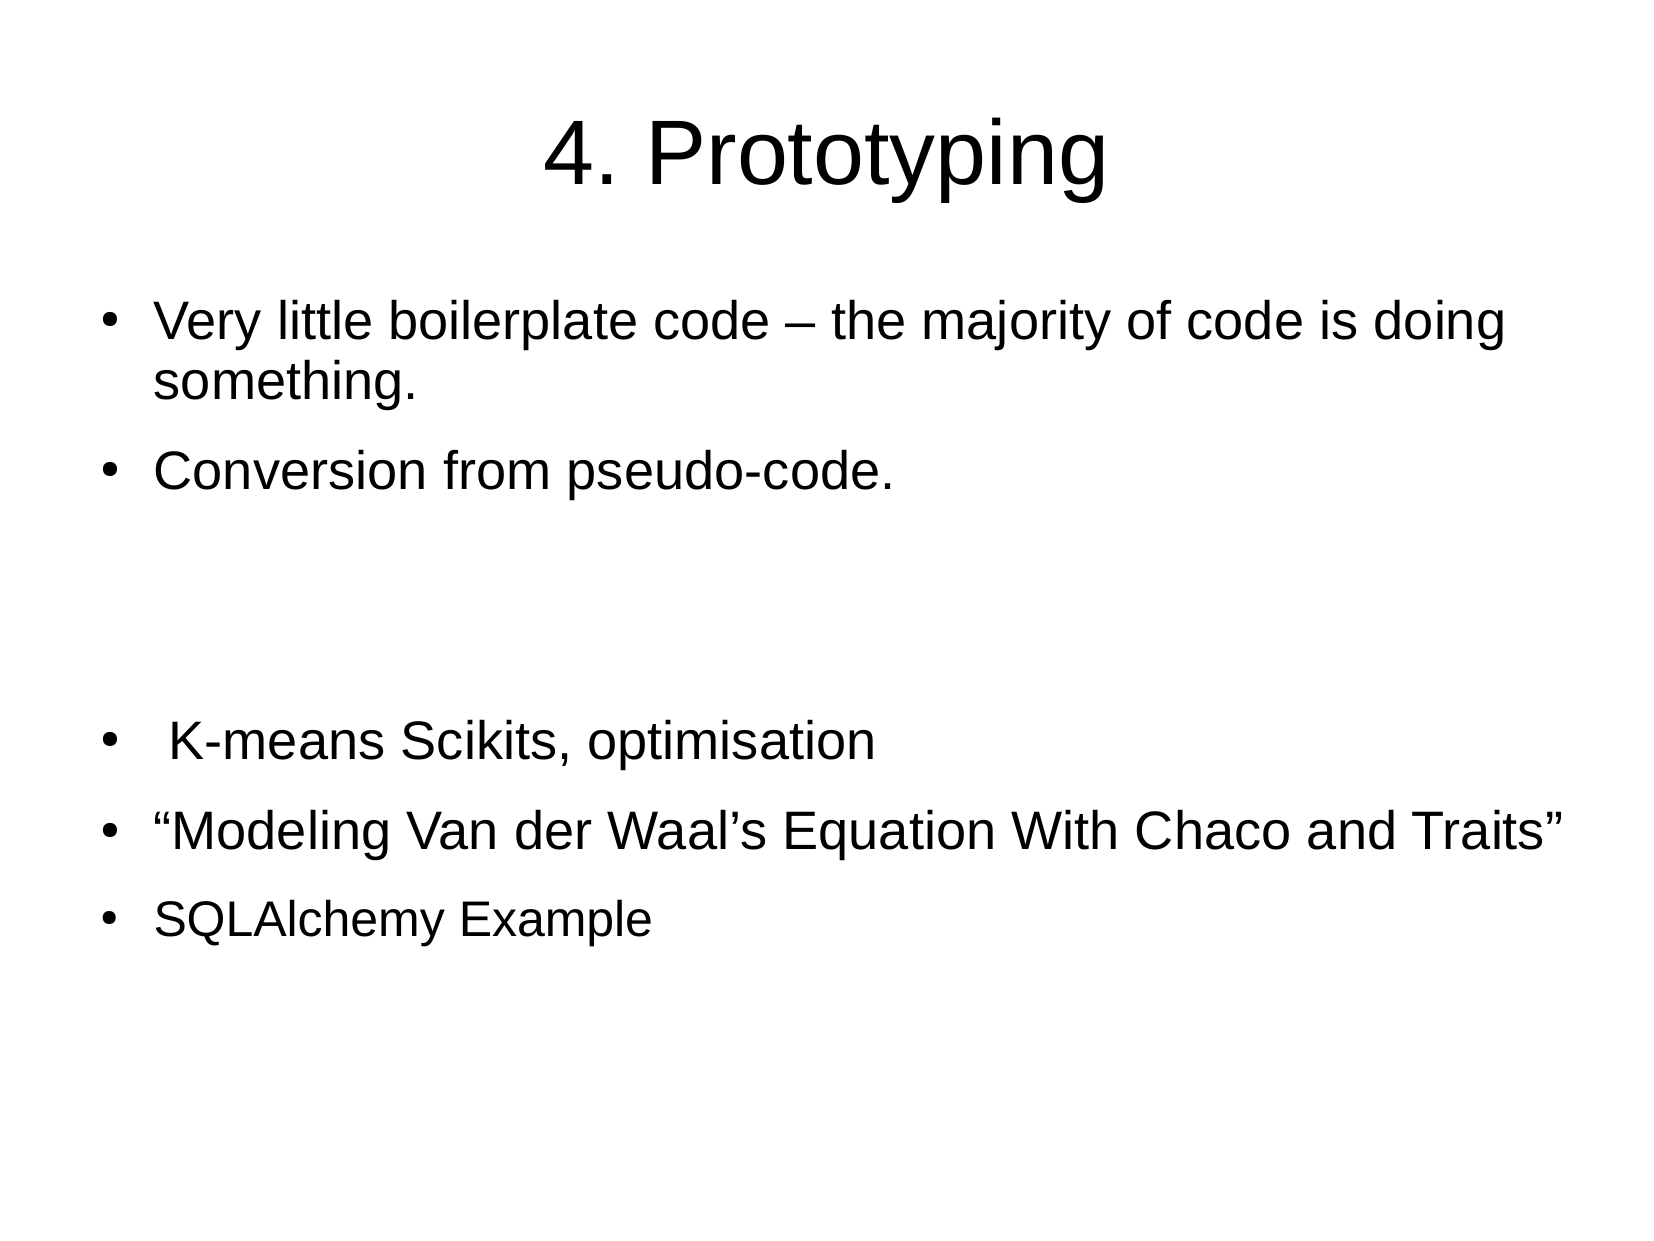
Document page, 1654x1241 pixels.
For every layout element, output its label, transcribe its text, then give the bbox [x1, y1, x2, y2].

list Very little boilerplate code – the majority of code is doing something. Conversion from pseudo-code. K-means Scikits, optimisation “Modeling Van der Waal’s Equation With Chaco and Traits” SQLAlchemy Example [82, 290, 1571, 1109]
title 4. Prototyping [82, 56, 1571, 250]
